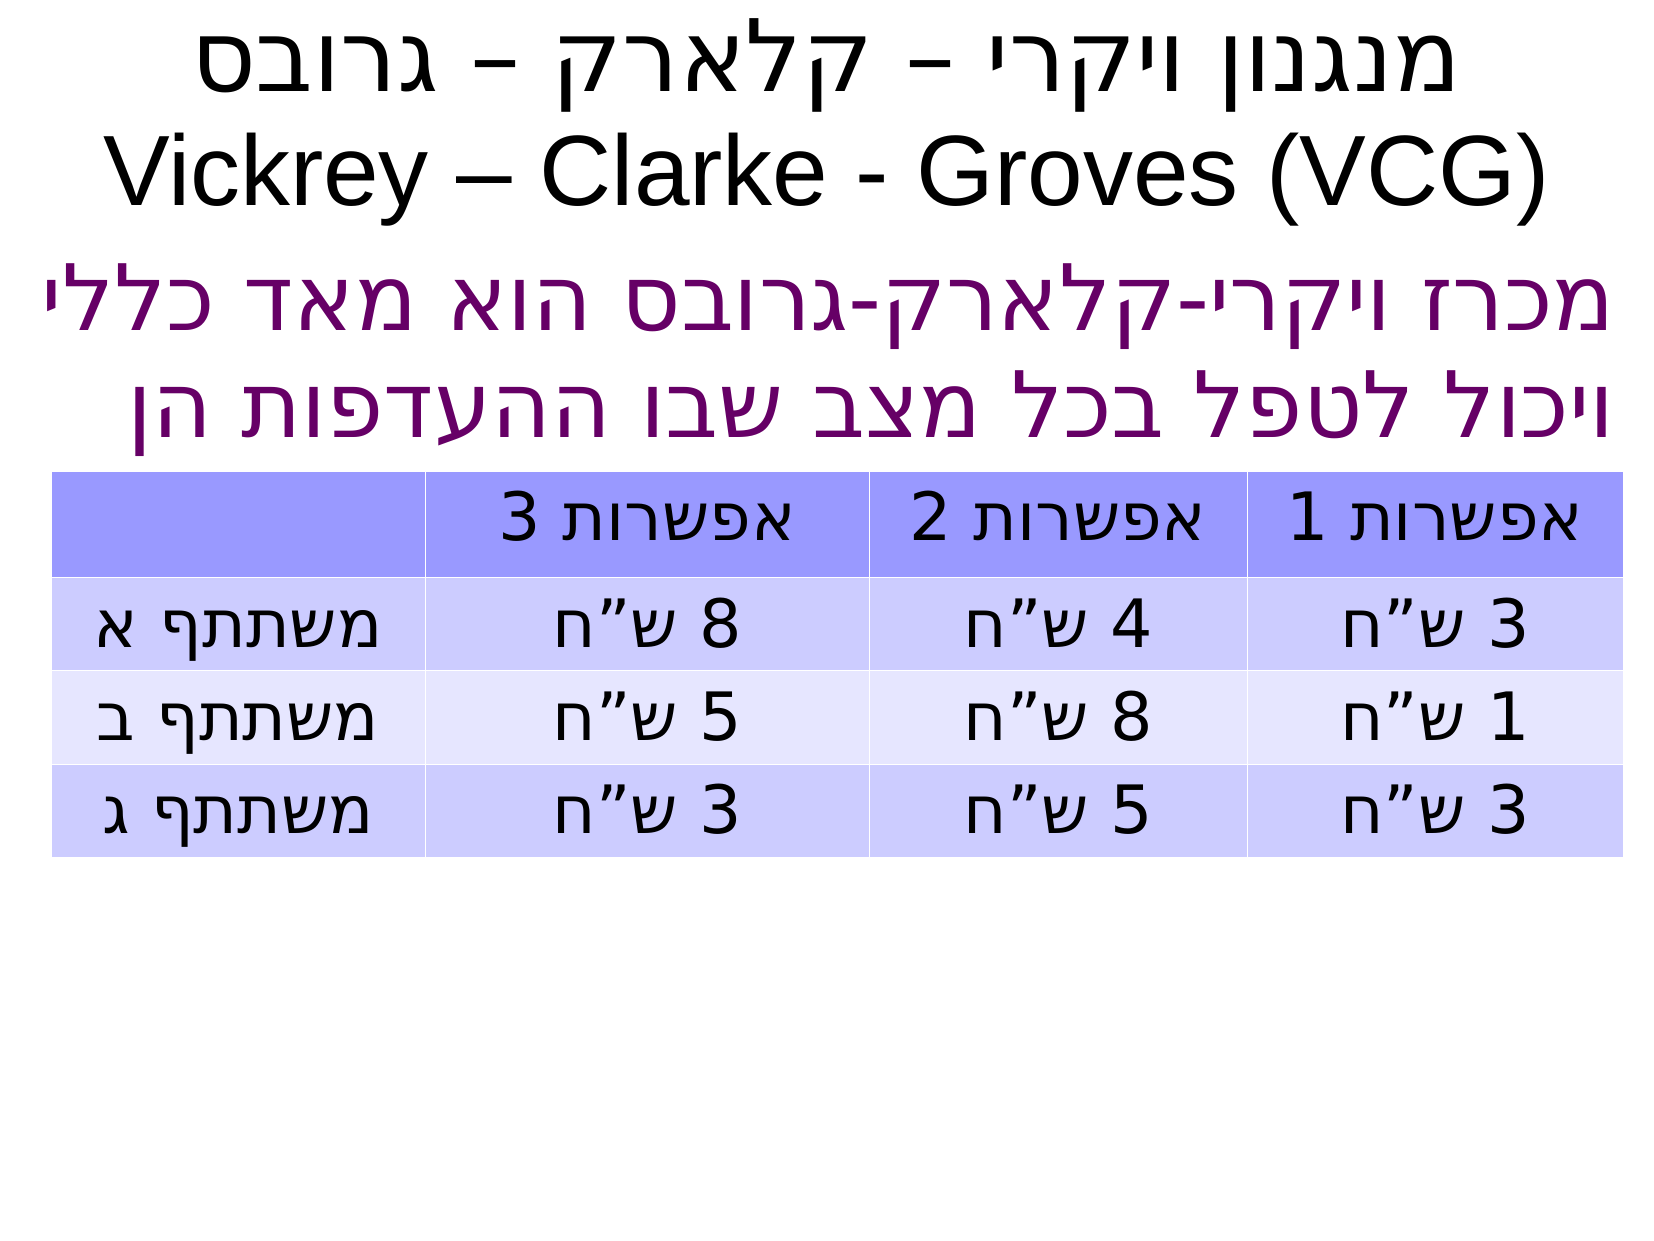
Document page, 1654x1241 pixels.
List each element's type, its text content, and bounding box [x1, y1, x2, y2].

table_cell 3 ש”ח [1248, 578, 1623, 670]
table_header [52, 472, 425, 577]
table_cell 3 ש”ח [426, 765, 869, 857]
table_cell 5 ש”ח [870, 765, 1247, 857]
table_cell 8 ש”ח [426, 578, 869, 670]
table_cell משתתף ב [52, 671, 425, 764]
table_cell 8 ש”ח [870, 671, 1247, 764]
table_header אפשרות 2 [870, 472, 1247, 577]
table_cell משתתף ג [52, 765, 425, 857]
table_cell 3 ש”ח [1248, 765, 1623, 857]
table_header אפשרות 3 [426, 472, 869, 577]
table_cell 4 ש”ח [870, 578, 1247, 670]
list מכרז ויקרי-קלארק-גרובס הוא מאד כללי ויכול לטפל בכל מצב שבו ההעדפות הן “כספיות”: [27, 244, 1618, 466]
title מנגנון ויקרי – קלארק – גרובס Vickrey – Clarke - Groves (VCG) [0, 1, 1654, 224]
table_cell 5 ש”ח [426, 671, 869, 764]
table_cell 1 ש”ח [1248, 671, 1623, 764]
table_cell משתתף א [52, 578, 425, 670]
table_header אפשרות 1 [1248, 472, 1623, 577]
